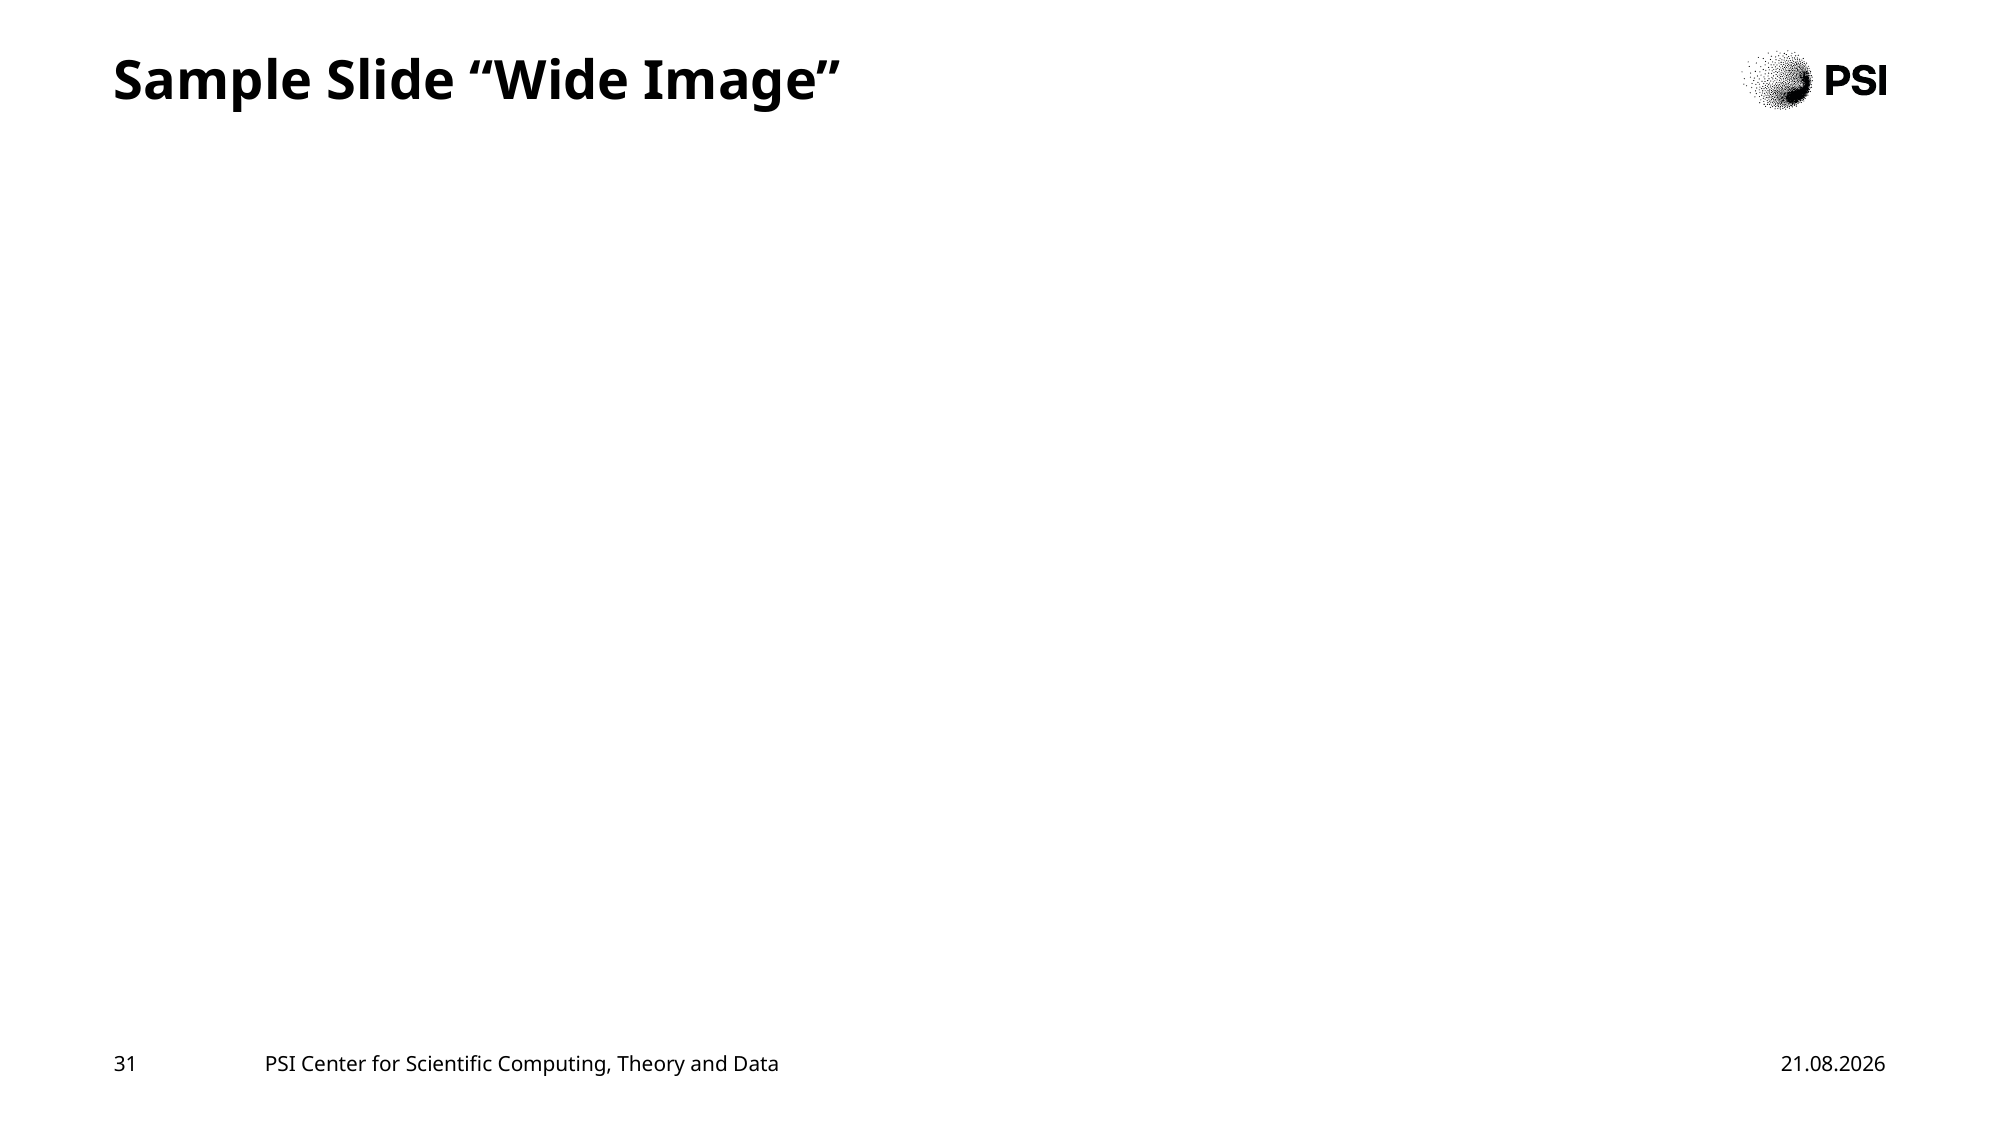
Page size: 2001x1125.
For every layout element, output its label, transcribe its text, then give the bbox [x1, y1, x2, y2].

title Sample Slide “Wide Image” [114, 45, 1585, 179]
slide_number <number> [114, 1050, 230, 1075]
slide_number 28.08.2025 [1620, 1050, 1886, 1075]
footer PSI Center for Scientific Computing, Theory and Data [264, 1050, 1585, 1075]
